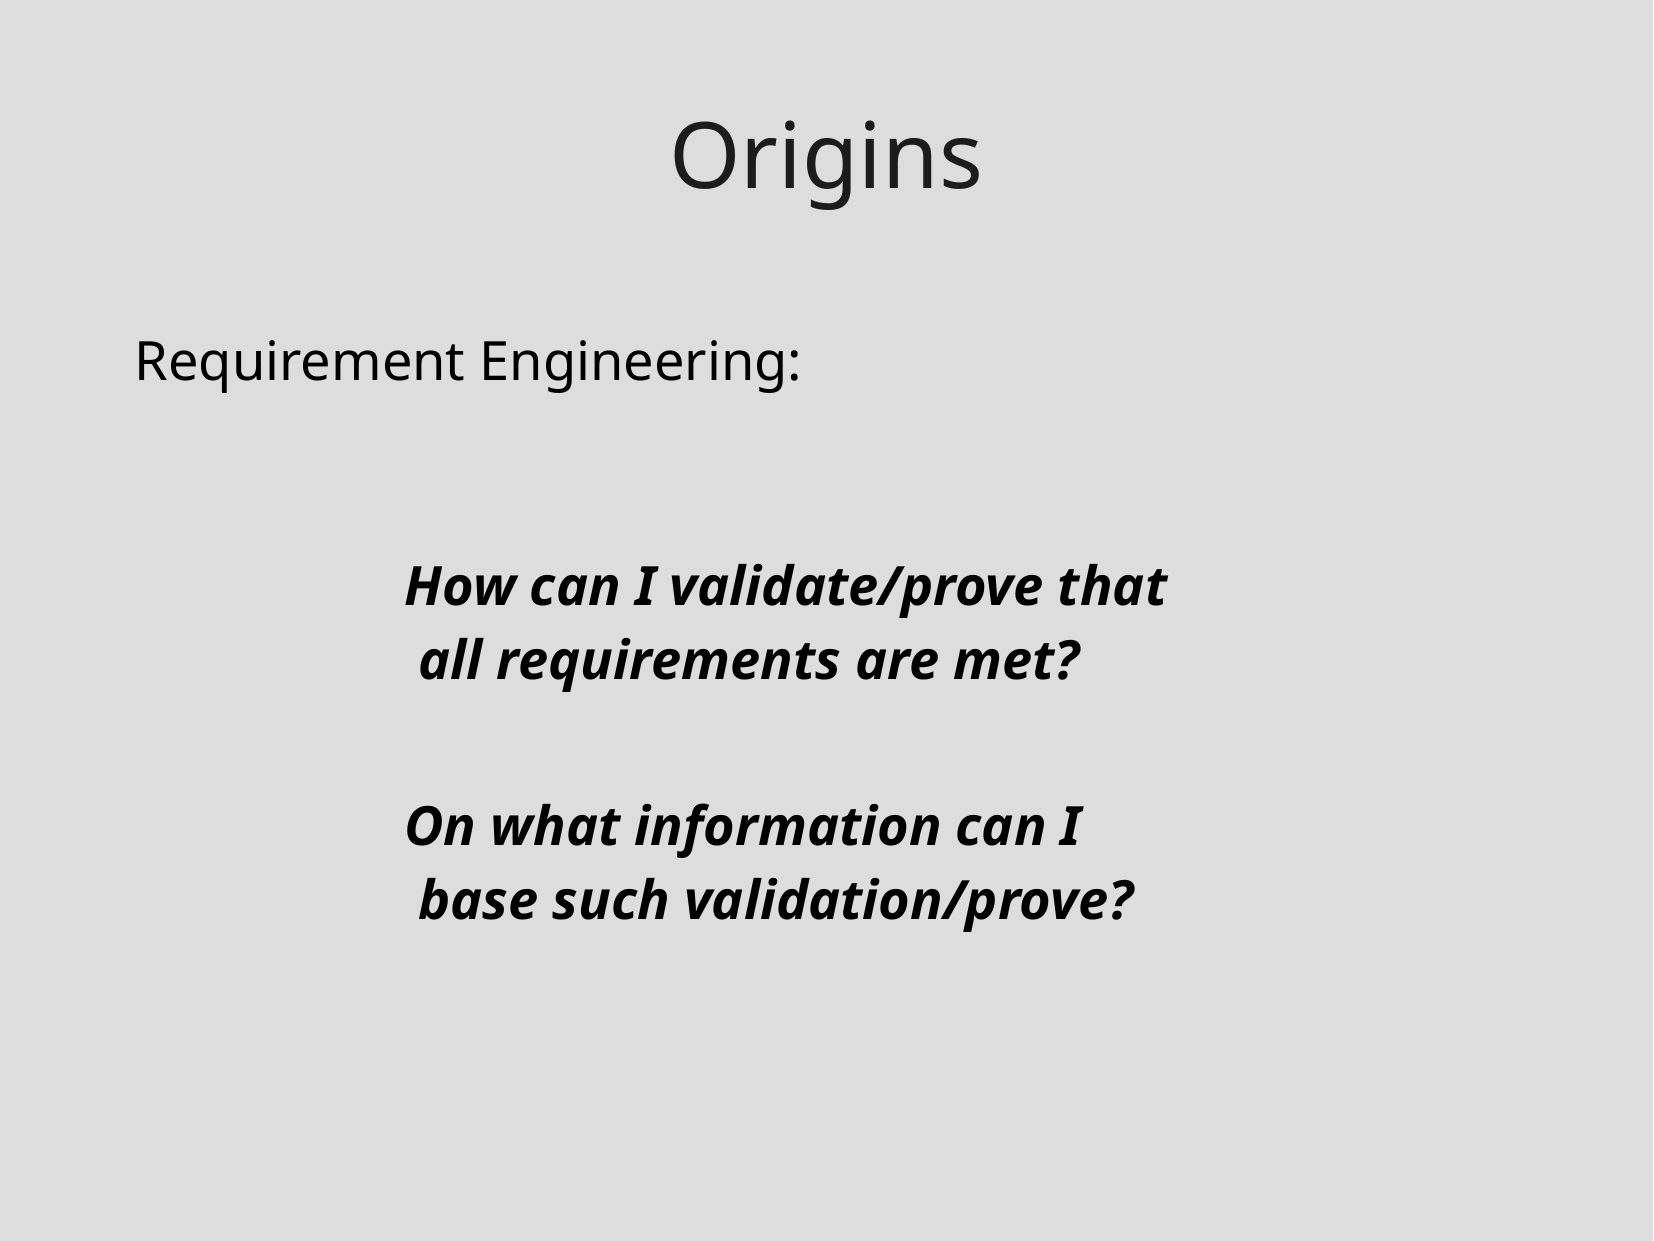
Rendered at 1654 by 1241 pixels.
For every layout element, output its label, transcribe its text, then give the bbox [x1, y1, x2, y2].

text_box How can I validate/prove that all requirements are met? [389, 540, 1290, 679]
text_box Requirement Engineering: [119, 315, 945, 406]
text_box On what information can I base such validation/prove? [389, 780, 1290, 919]
title Origins [82, 49, 1571, 257]
